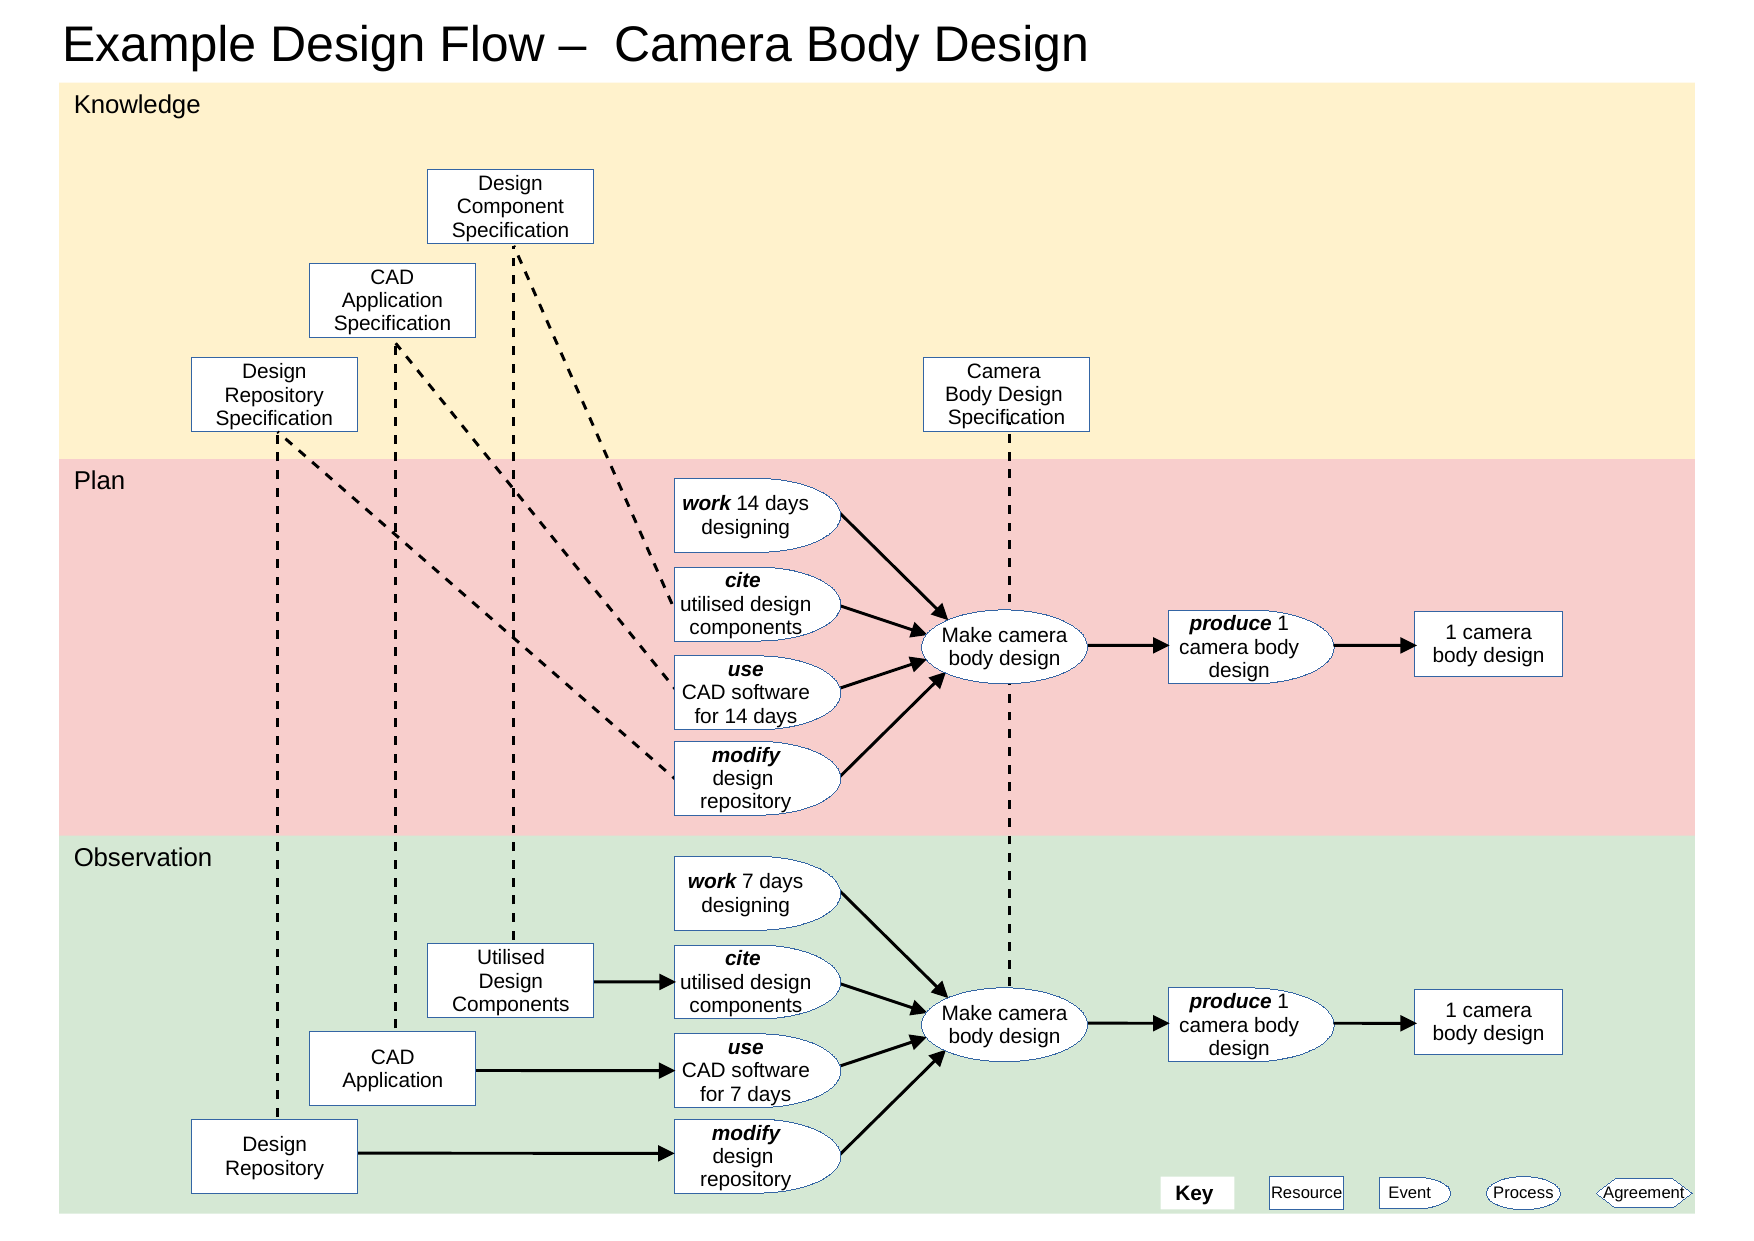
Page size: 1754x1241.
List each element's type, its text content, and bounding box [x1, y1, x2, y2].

text_box work 14 days designing [674, 478, 841, 553]
text_box Camera Body Design Specification [923, 357, 1090, 432]
text_box Observation [59, 835, 1695, 1214]
text_box CAD Application [309, 1031, 476, 1106]
text_box use CAD software for 14 days [674, 655, 841, 730]
text_box Design Repository Specification [191, 357, 358, 432]
text_box modify design repository [674, 1119, 841, 1194]
text_box Process [1486, 1176, 1561, 1210]
text_box work 7 days designing [674, 856, 841, 931]
text_box 1 camera body design [1414, 989, 1563, 1055]
text_box Make camera body design [921, 987, 1088, 1062]
text_box use CAD software for 7 days [674, 1033, 841, 1108]
text_box Key [1160, 1176, 1235, 1210]
text_box cite utilised design components [674, 945, 841, 1019]
text_box cite utilised design components [674, 567, 841, 642]
text_box Agreement [1596, 1178, 1693, 1208]
text_box Resource [1269, 1176, 1344, 1210]
text_box Example Design Flow – Camera Body Design [47, 8, 1698, 136]
text_box Plan [59, 459, 1695, 835]
text_box Make camera body design [921, 609, 1088, 684]
text_box modify design repository [674, 741, 841, 816]
text_box Utilised Design Components [427, 943, 594, 1018]
text_box Design Component Specification [427, 169, 594, 244]
text_box Event [1379, 1177, 1451, 1209]
text_box CAD Application Specification [309, 263, 476, 338]
text_box produce 1 camera body design [1168, 610, 1335, 684]
text_box Design Repository [191, 1119, 358, 1194]
text_box Knowledge [59, 136, 1695, 459]
text_box 1 camera body design [1414, 611, 1563, 677]
text_box produce 1 camera body design [1168, 987, 1335, 1062]
